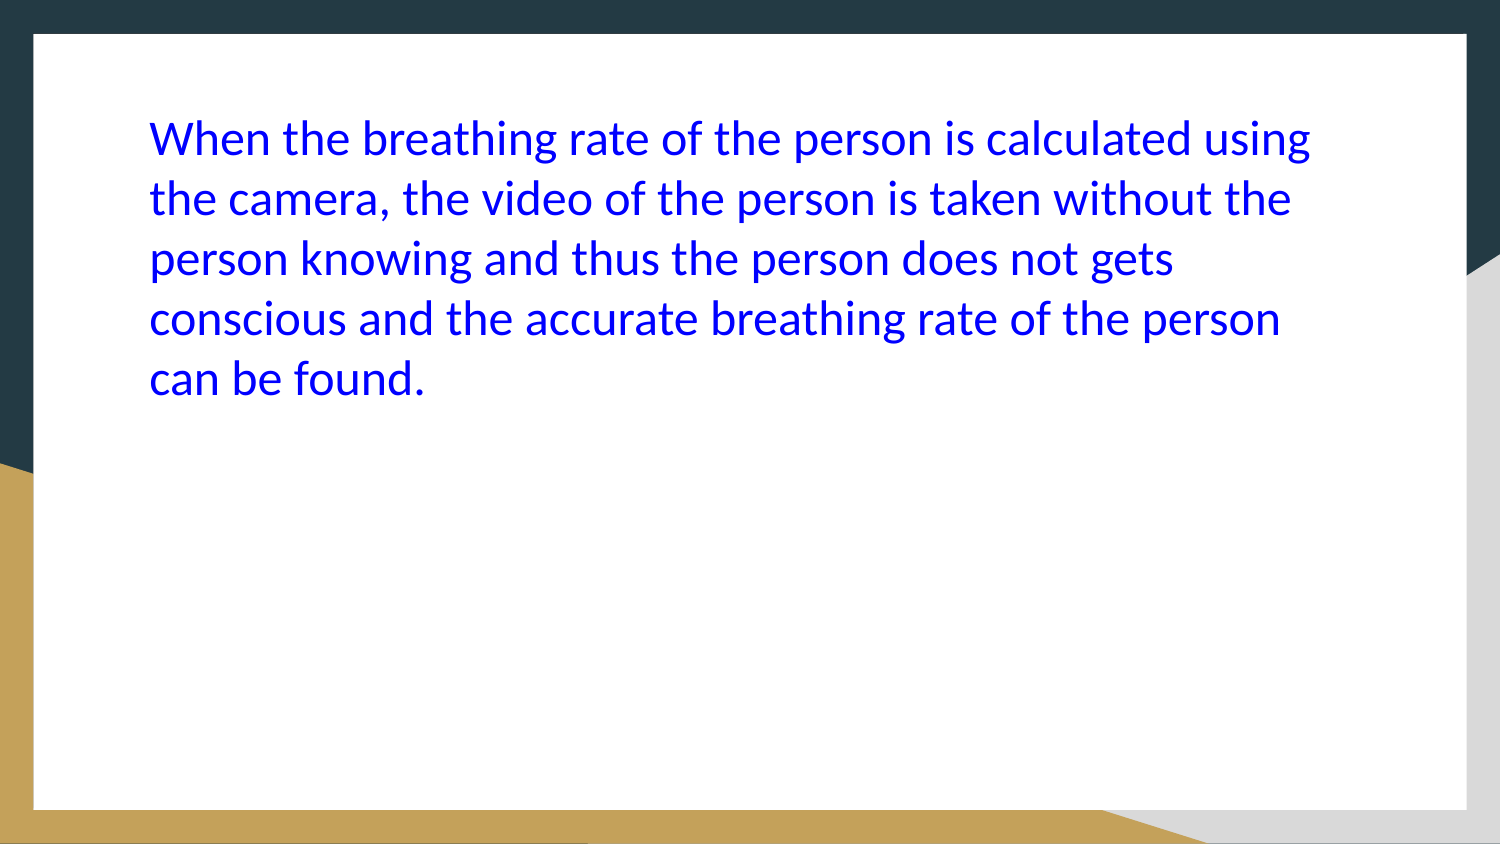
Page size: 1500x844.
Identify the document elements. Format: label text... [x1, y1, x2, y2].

list When the breathing rate of the person is calculated using the camera, the video of the person is taken without the person knowing and thus the person does not gets conscious and the accurate breathing rate of the person can be found. [134, 90, 1366, 729]
